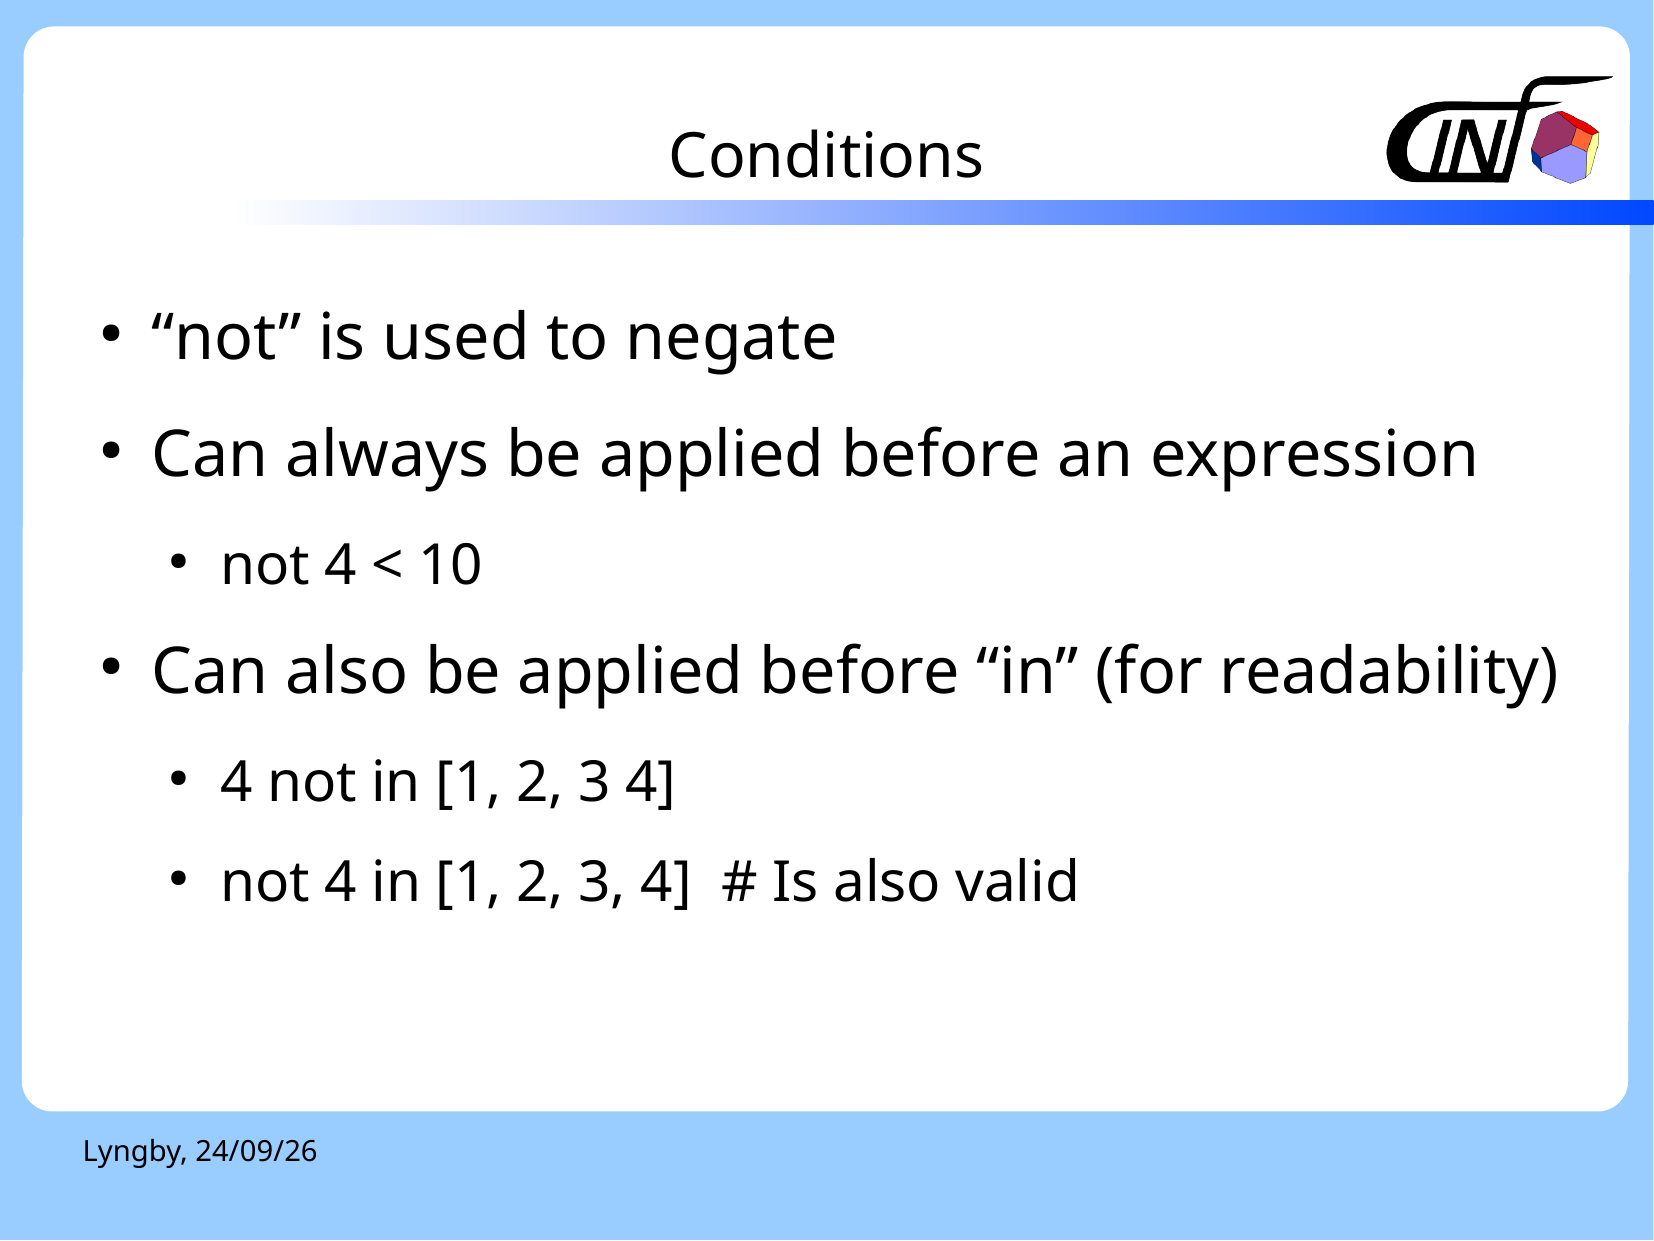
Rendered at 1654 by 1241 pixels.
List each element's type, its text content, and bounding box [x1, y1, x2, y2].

picture [1571, 76, 1613, 184]
list “not” is used to negate Can always be applied before an expression not 4 < 10 Can also be applied before “in” (for readability) 4 not in [1, 2, 3 4] not 4 in [1, 2, 3, 4] # Is also valid [82, 290, 1571, 1010]
title Conditions [82, 49, 1571, 257]
